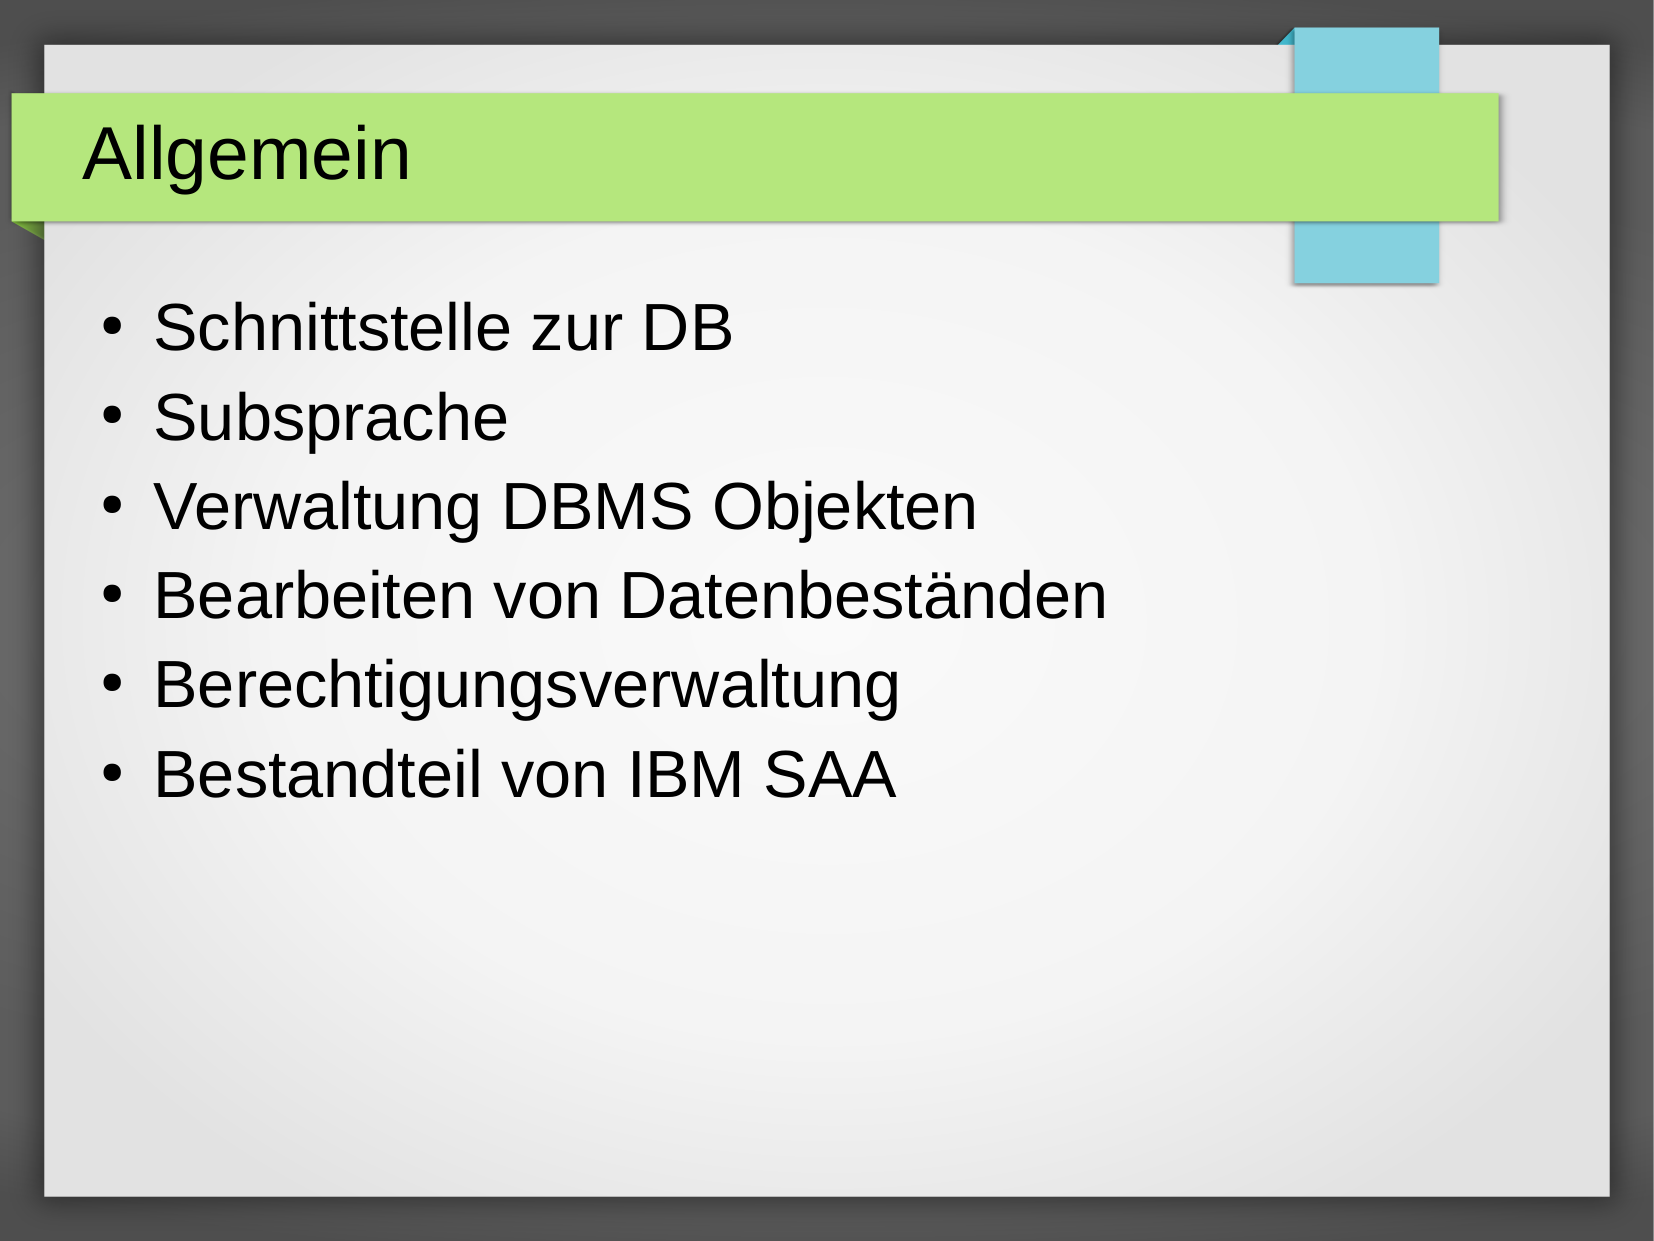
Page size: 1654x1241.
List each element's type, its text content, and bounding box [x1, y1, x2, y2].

picture [0, 0, 1654, 1241]
list Schnittstelle zur DB Subsprache Verwaltung DBMS Objekten Bearbeiten von Datenbeständen Berechtigungsverwaltung Bestandteil von IBM SAA [82, 290, 1571, 1010]
title Allgemein [82, 94, 1264, 213]
